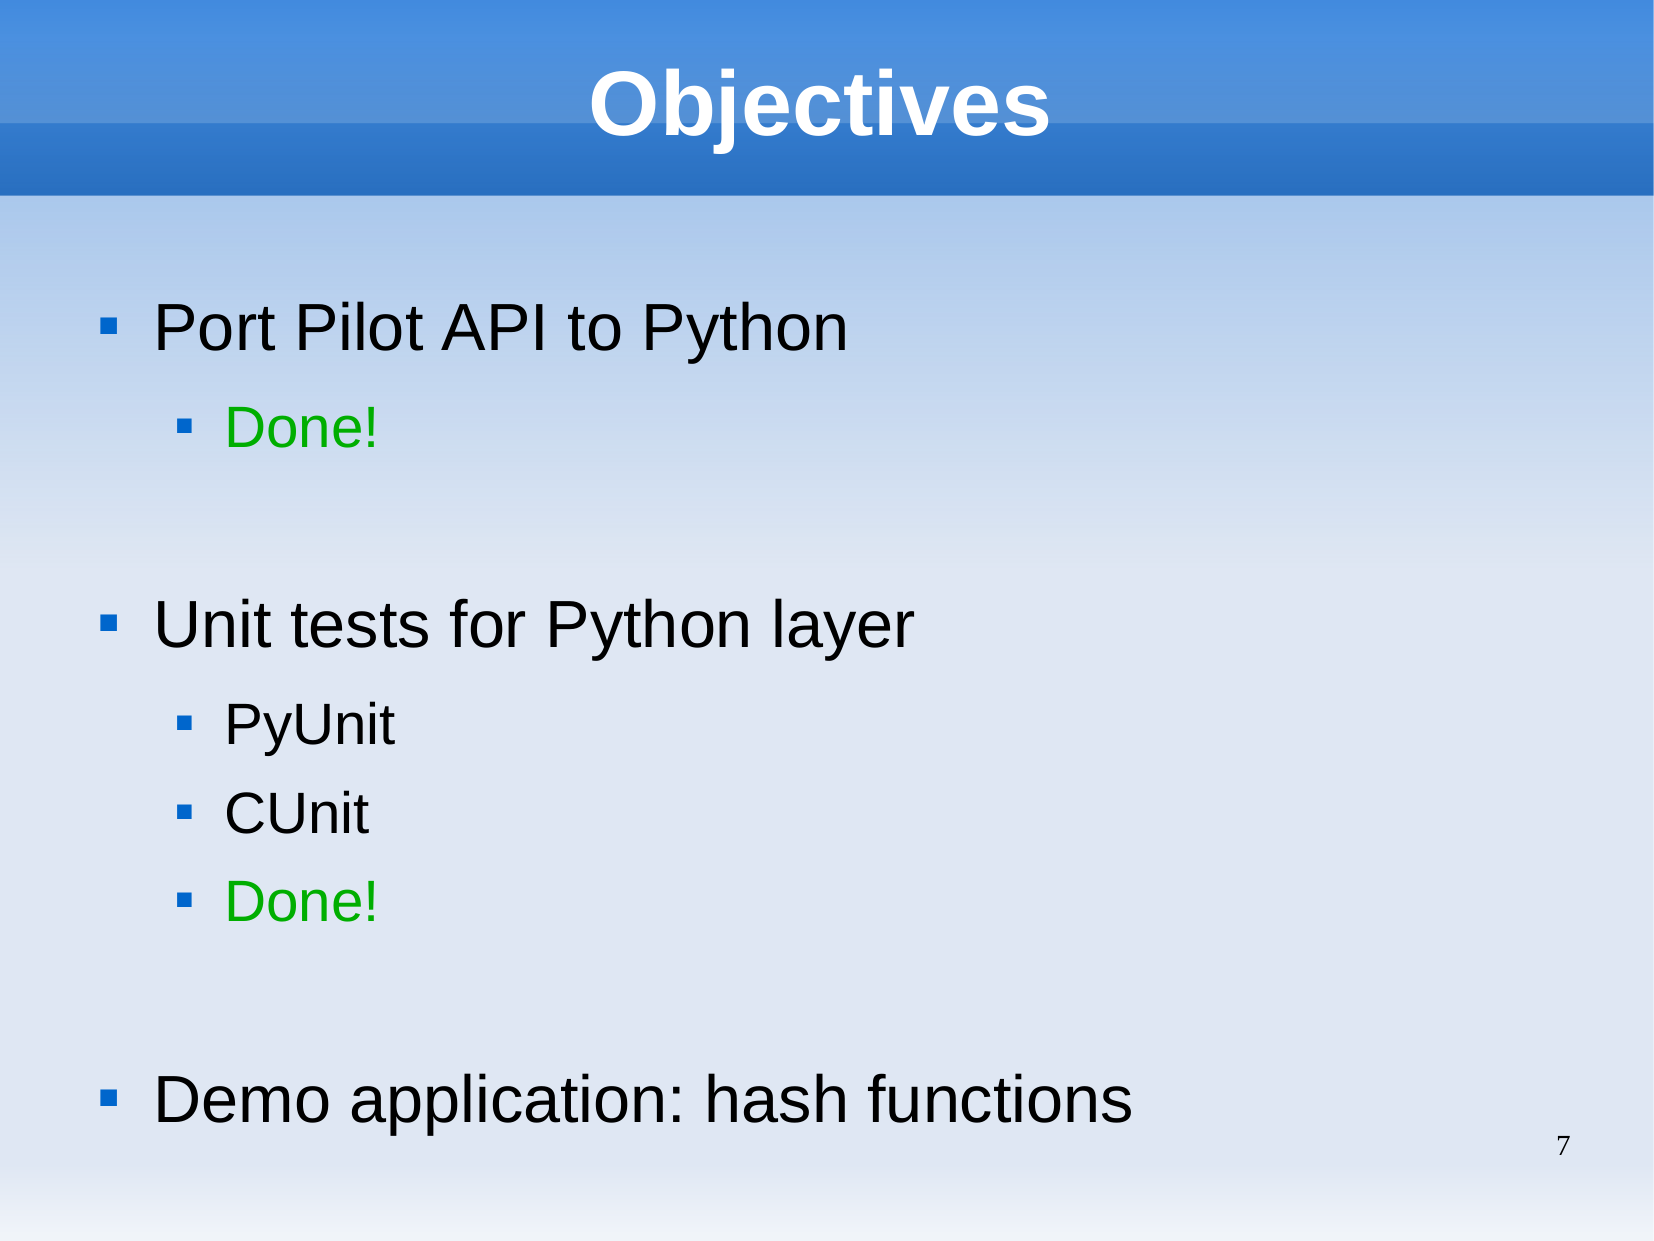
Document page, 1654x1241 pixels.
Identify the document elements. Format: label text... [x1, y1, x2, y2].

picture [0, 0, 1654, 1241]
list Port Pilot API to Python Done! Unit tests for Python layer PyUnit CUnit Done! Demo application: hash functions [82, 290, 1571, 1137]
title Objectives [76, 7, 1565, 200]
